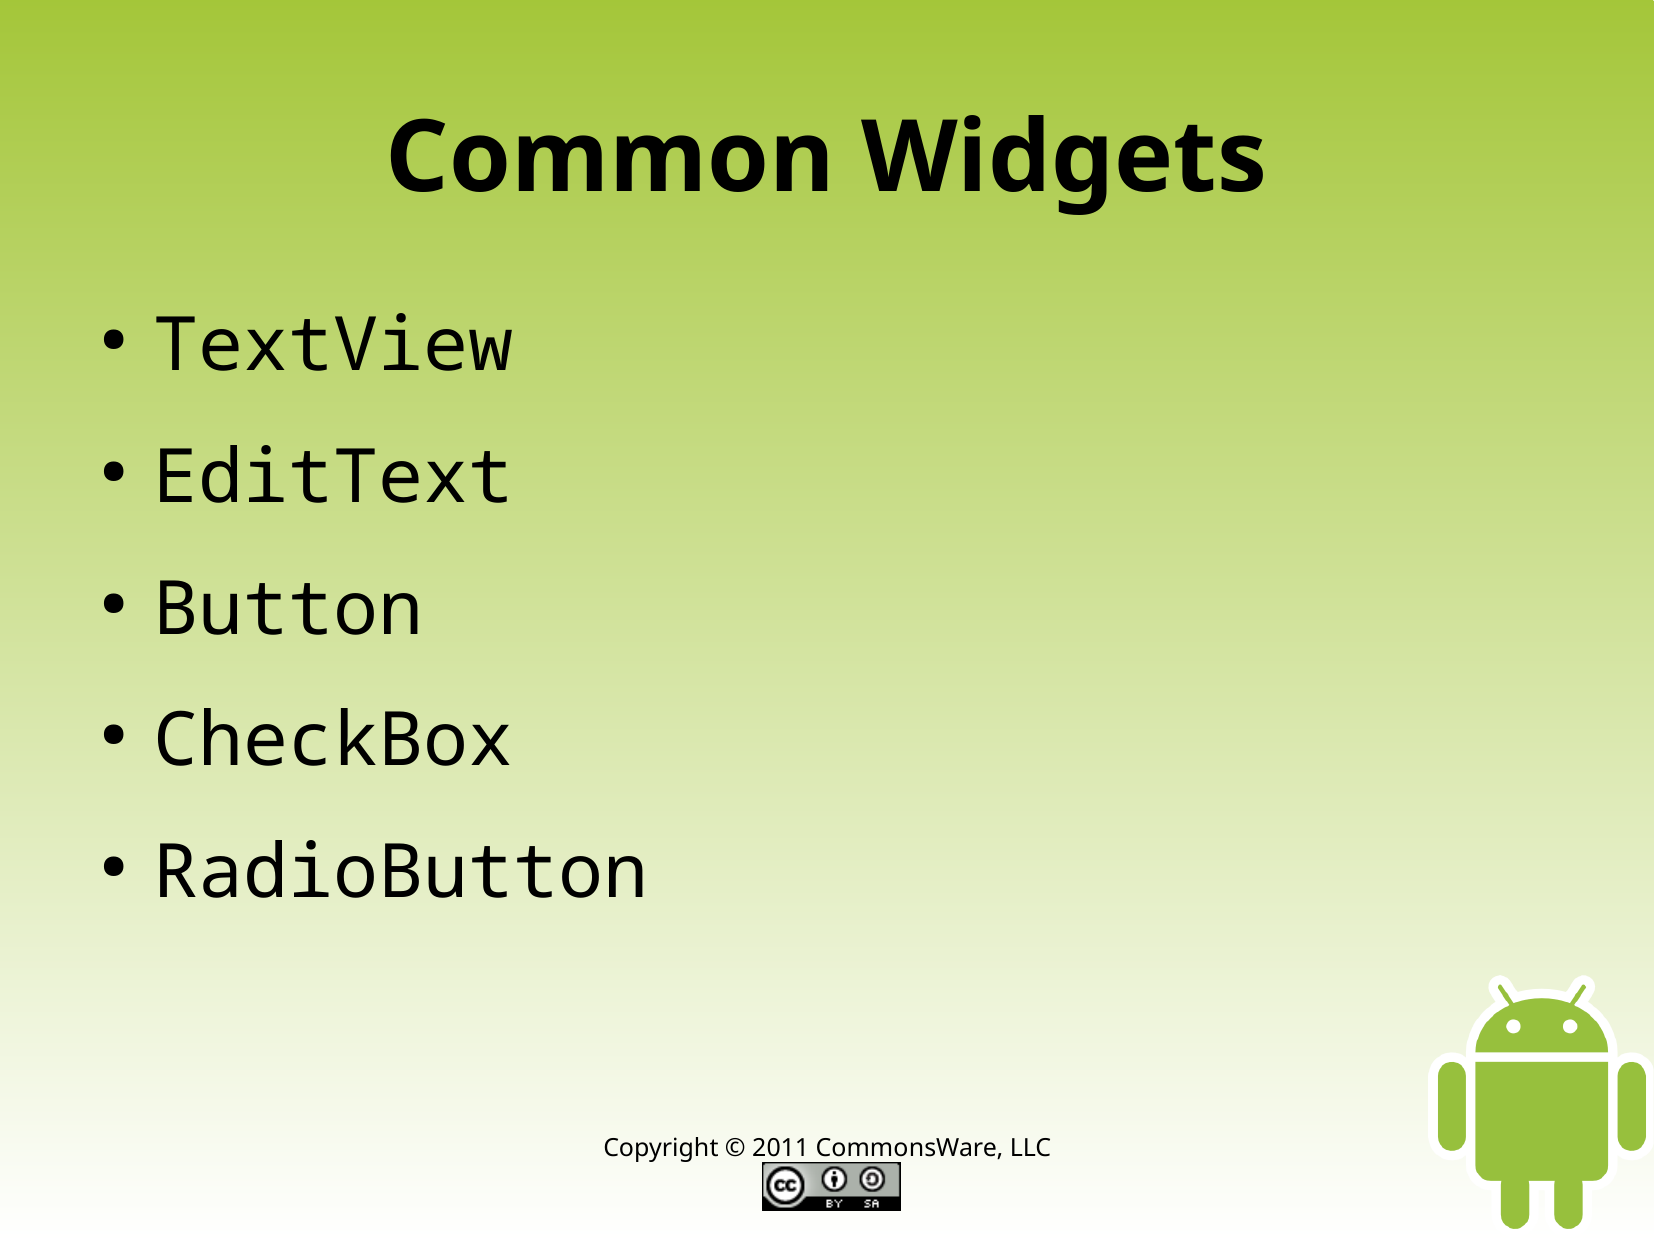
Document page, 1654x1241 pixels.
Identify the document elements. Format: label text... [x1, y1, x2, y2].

picture [762, 1162, 901, 1211]
picture [1428, 975, 1654, 1238]
title Common Widgets [82, 49, 1571, 257]
list TextView EditText Button CheckBox RadioButton [82, 290, 1571, 1109]
